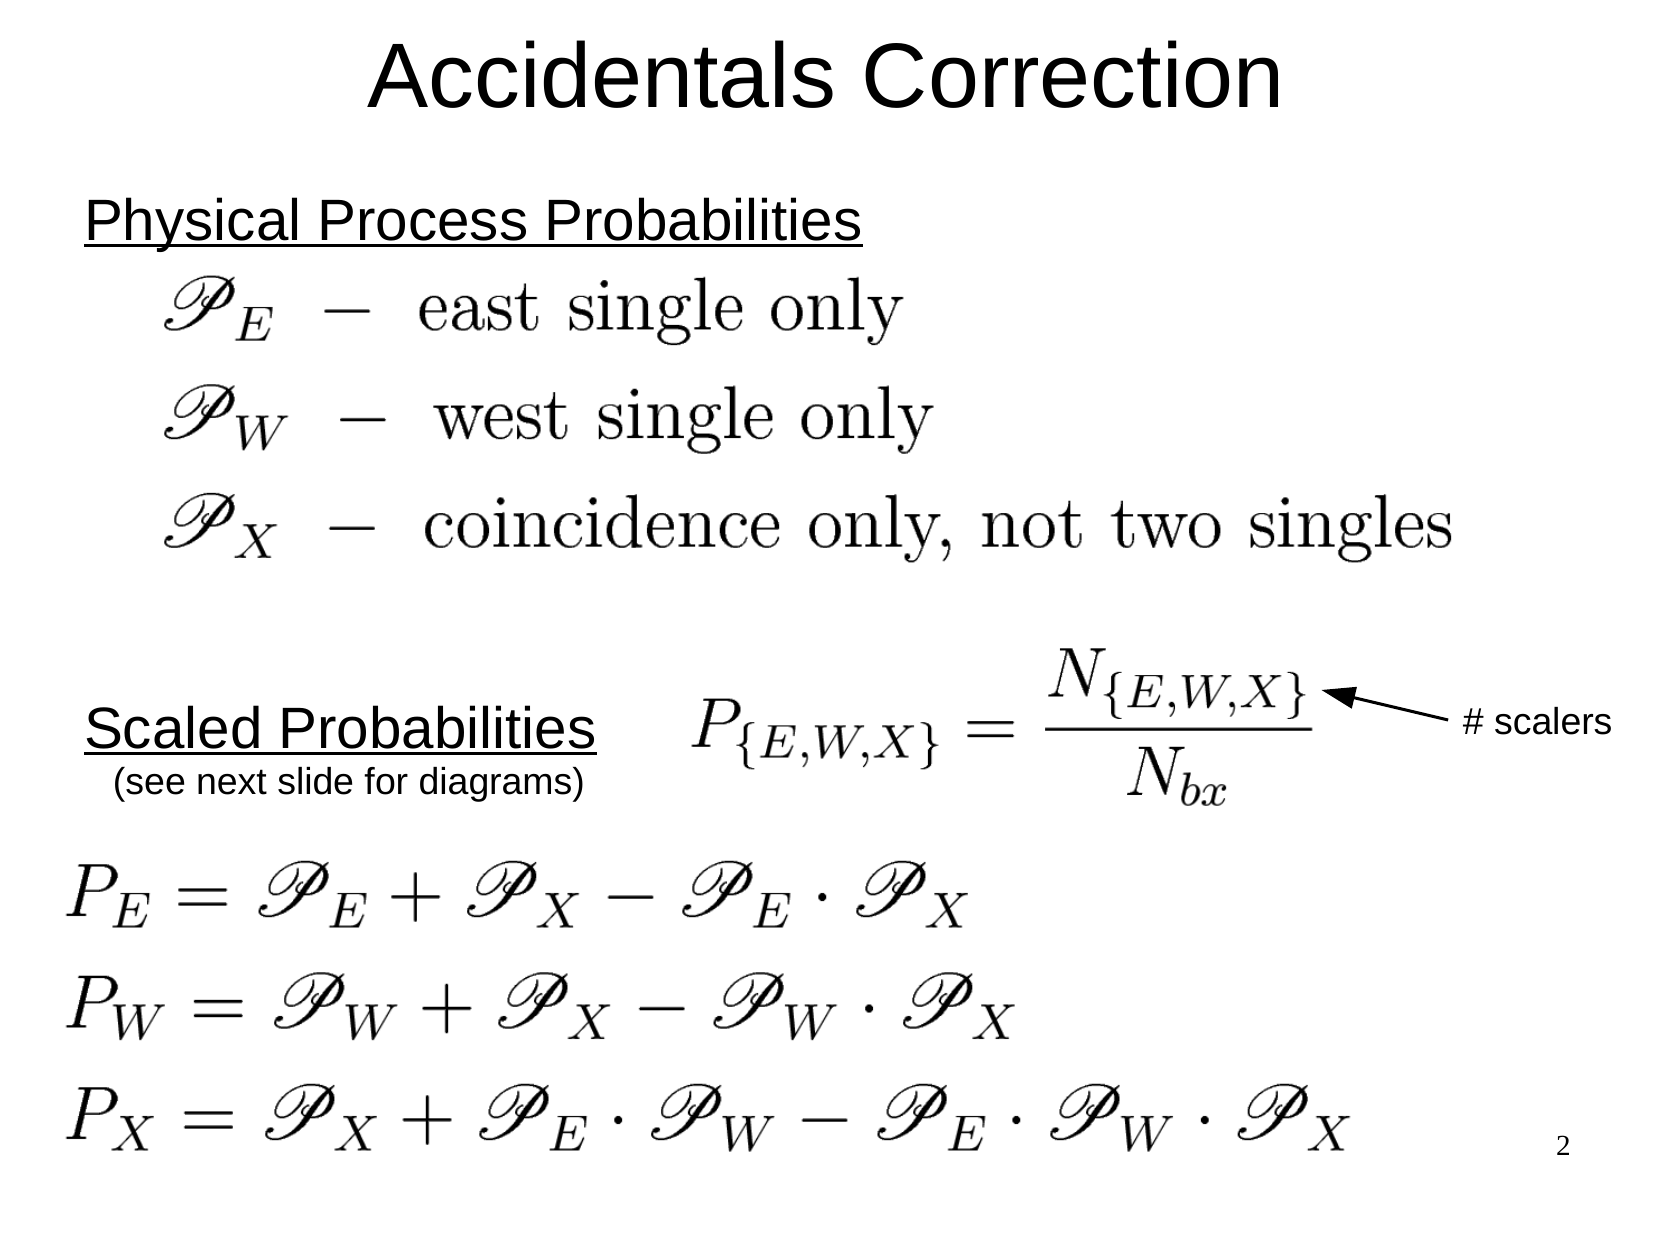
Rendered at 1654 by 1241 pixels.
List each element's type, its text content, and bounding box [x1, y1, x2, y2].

picture [59, 854, 1366, 1154]
text_box (see next slide for diagrams) [98, 753, 601, 811]
picture [683, 643, 1322, 811]
text_box Scaled Probabilities [69, 688, 612, 769]
text_box # scalers [1448, 693, 1628, 751]
text_box Physical Process Probabilities [69, 180, 879, 261]
picture [152, 269, 1459, 568]
title Accidentals Correction [82, 0, 1571, 155]
